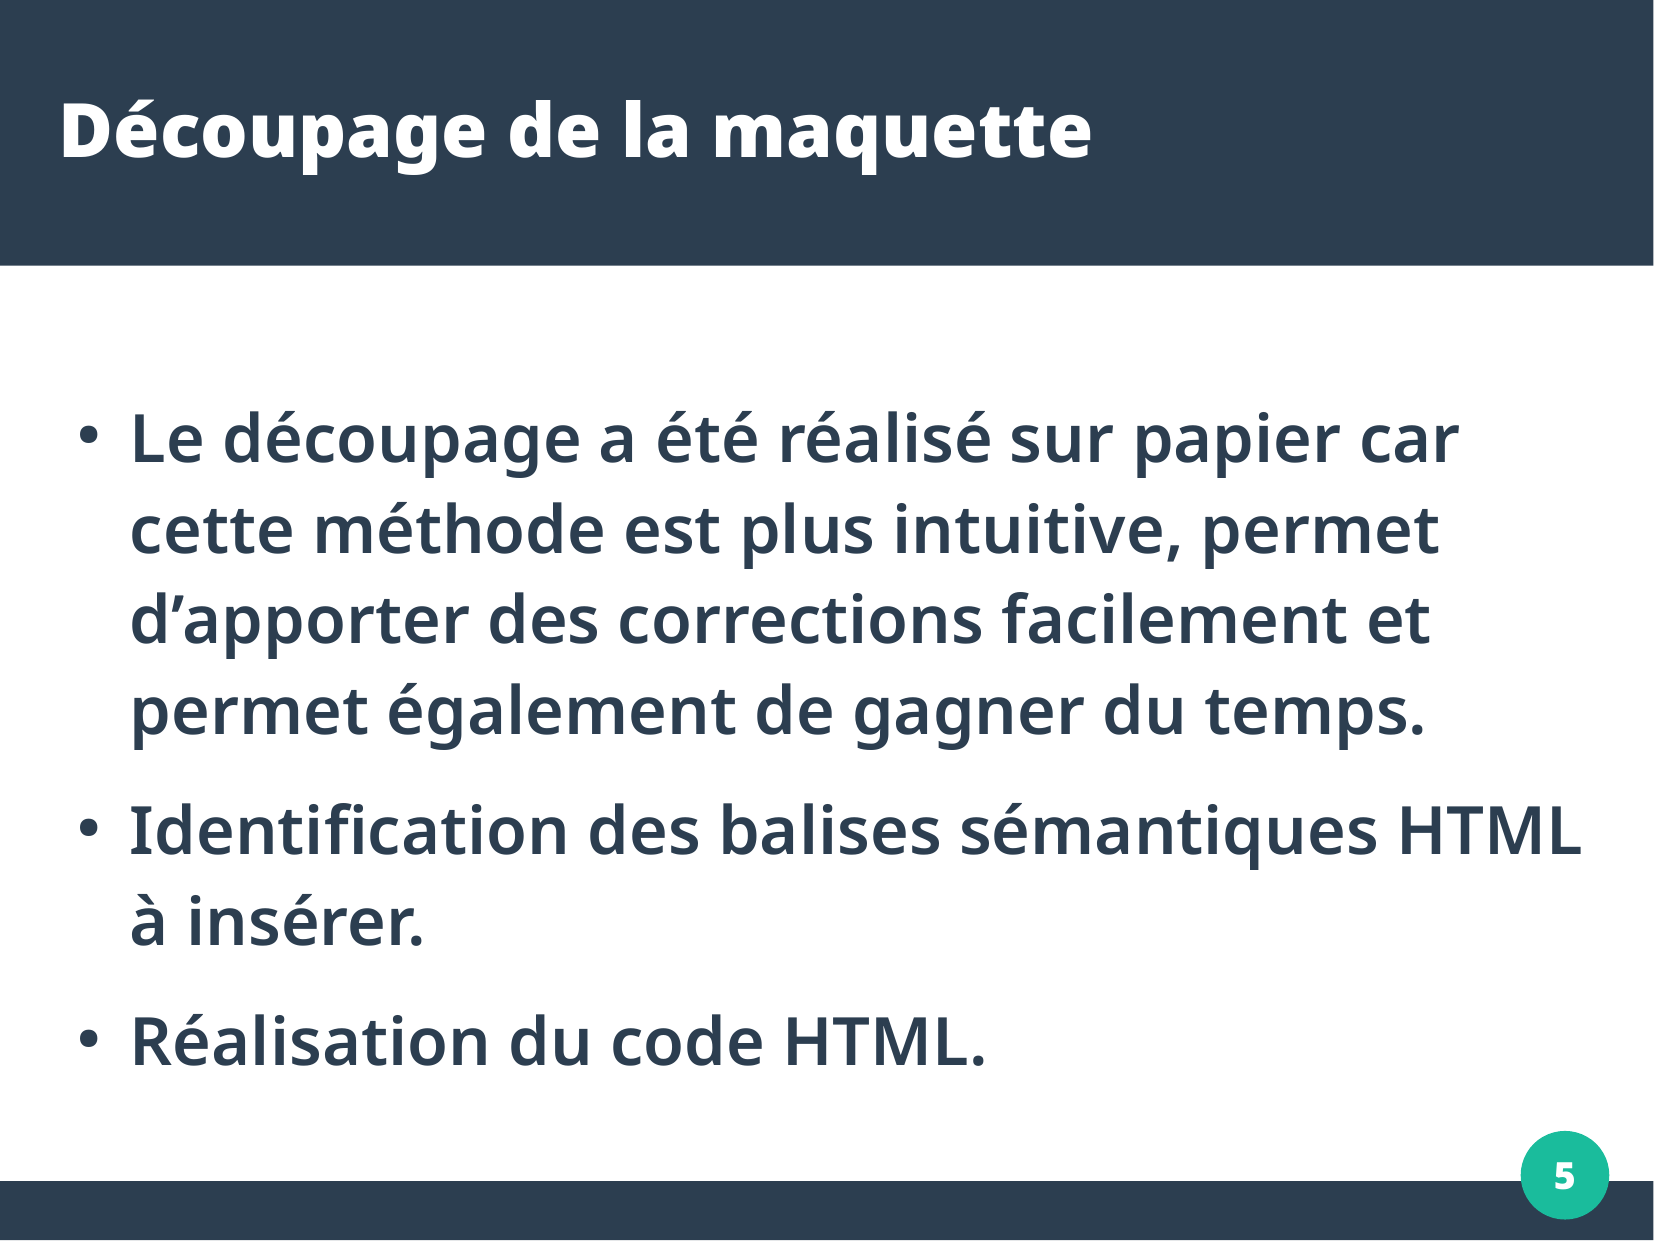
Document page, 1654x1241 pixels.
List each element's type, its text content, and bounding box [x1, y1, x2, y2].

list Le découpage a été réalisé sur papier car cette méthode est plus intuitive, permet d’apporter des corrections facilement et permet également de gagner du temps. Identification des balises sémantiques HTML à insérer. Réalisation du code HTML. [59, 324, 1595, 1152]
title Découpage de la maquette [59, 49, 1595, 207]
